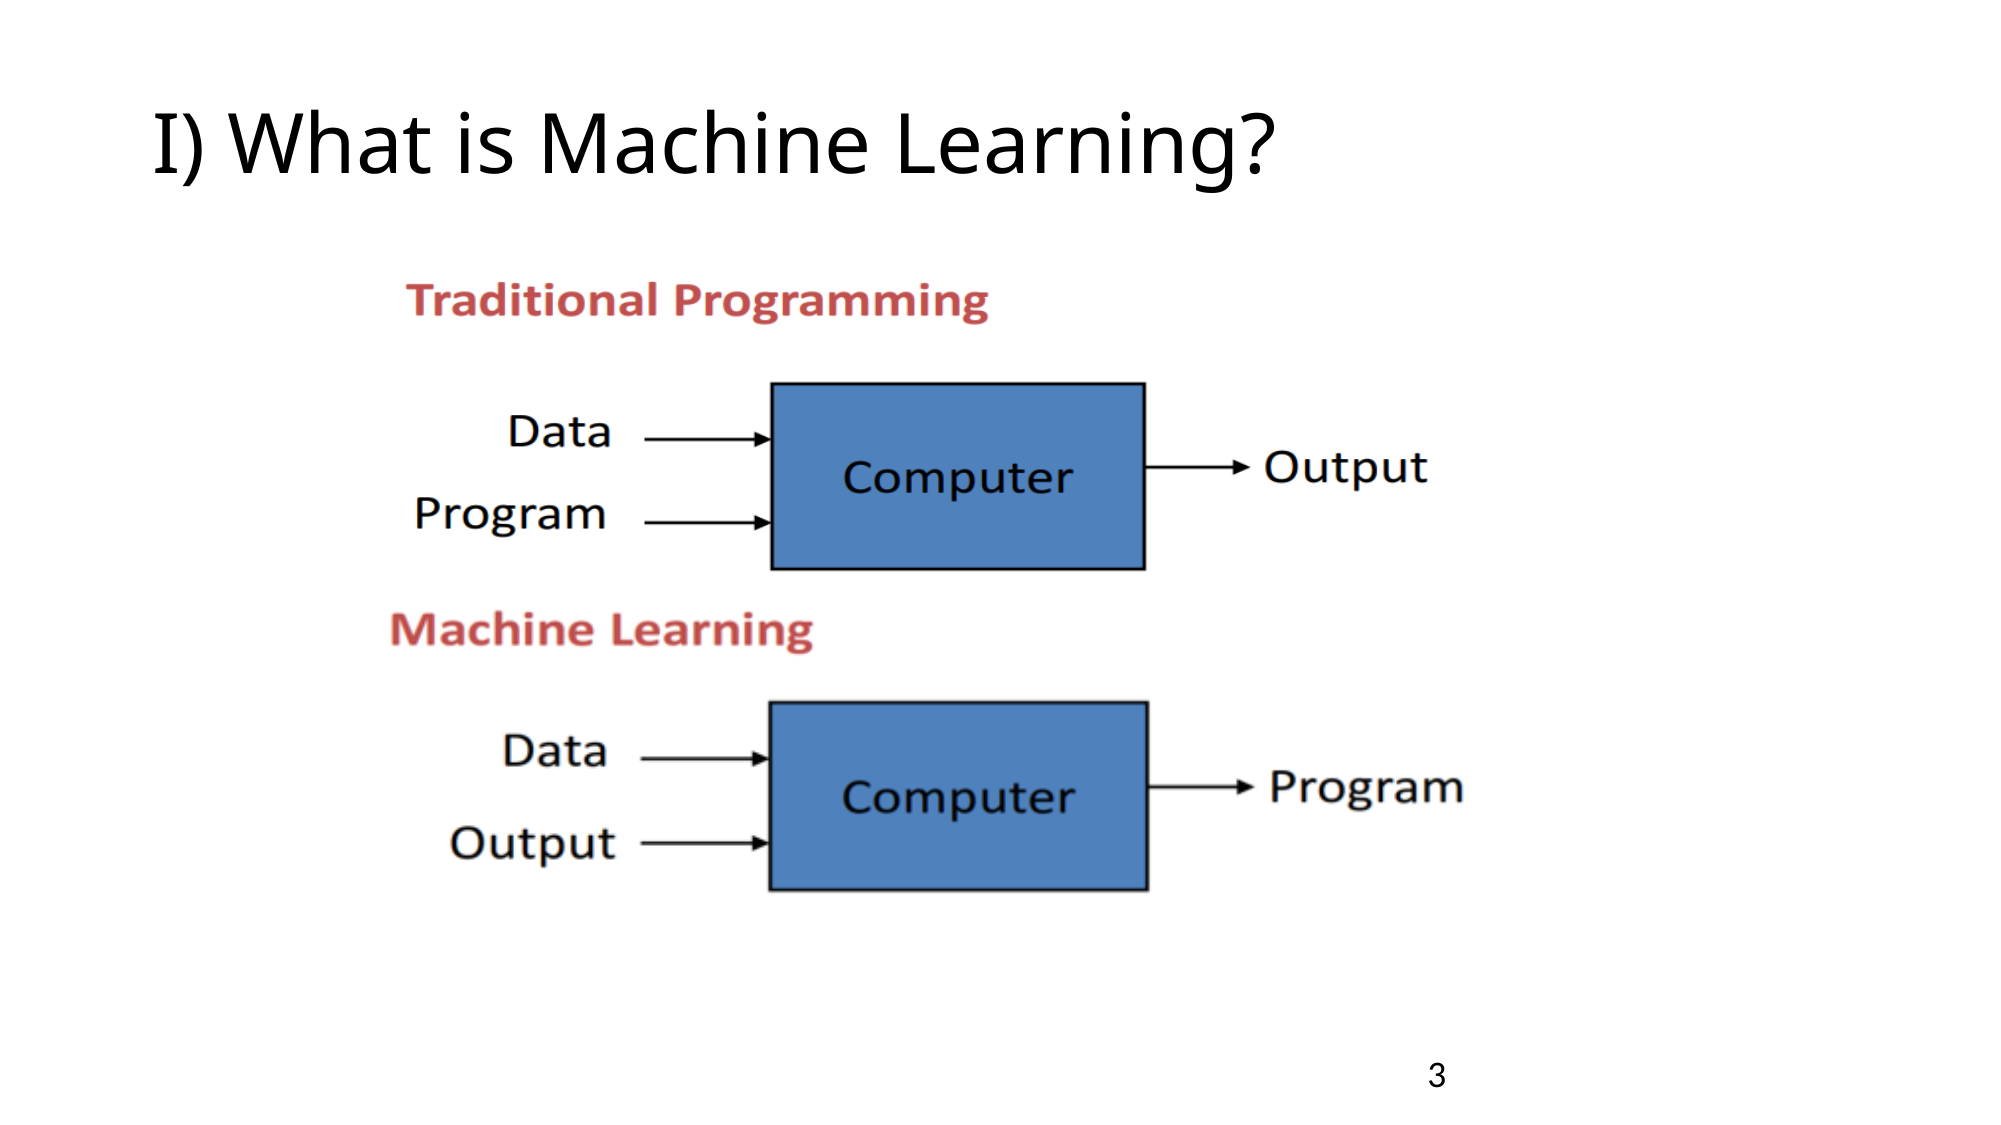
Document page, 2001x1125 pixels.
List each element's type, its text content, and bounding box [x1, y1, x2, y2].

text_box [1412, 1042, 1863, 1103]
title I) What is Machine Learning? [137, 38, 1863, 256]
picture [319, 245, 1522, 921]
